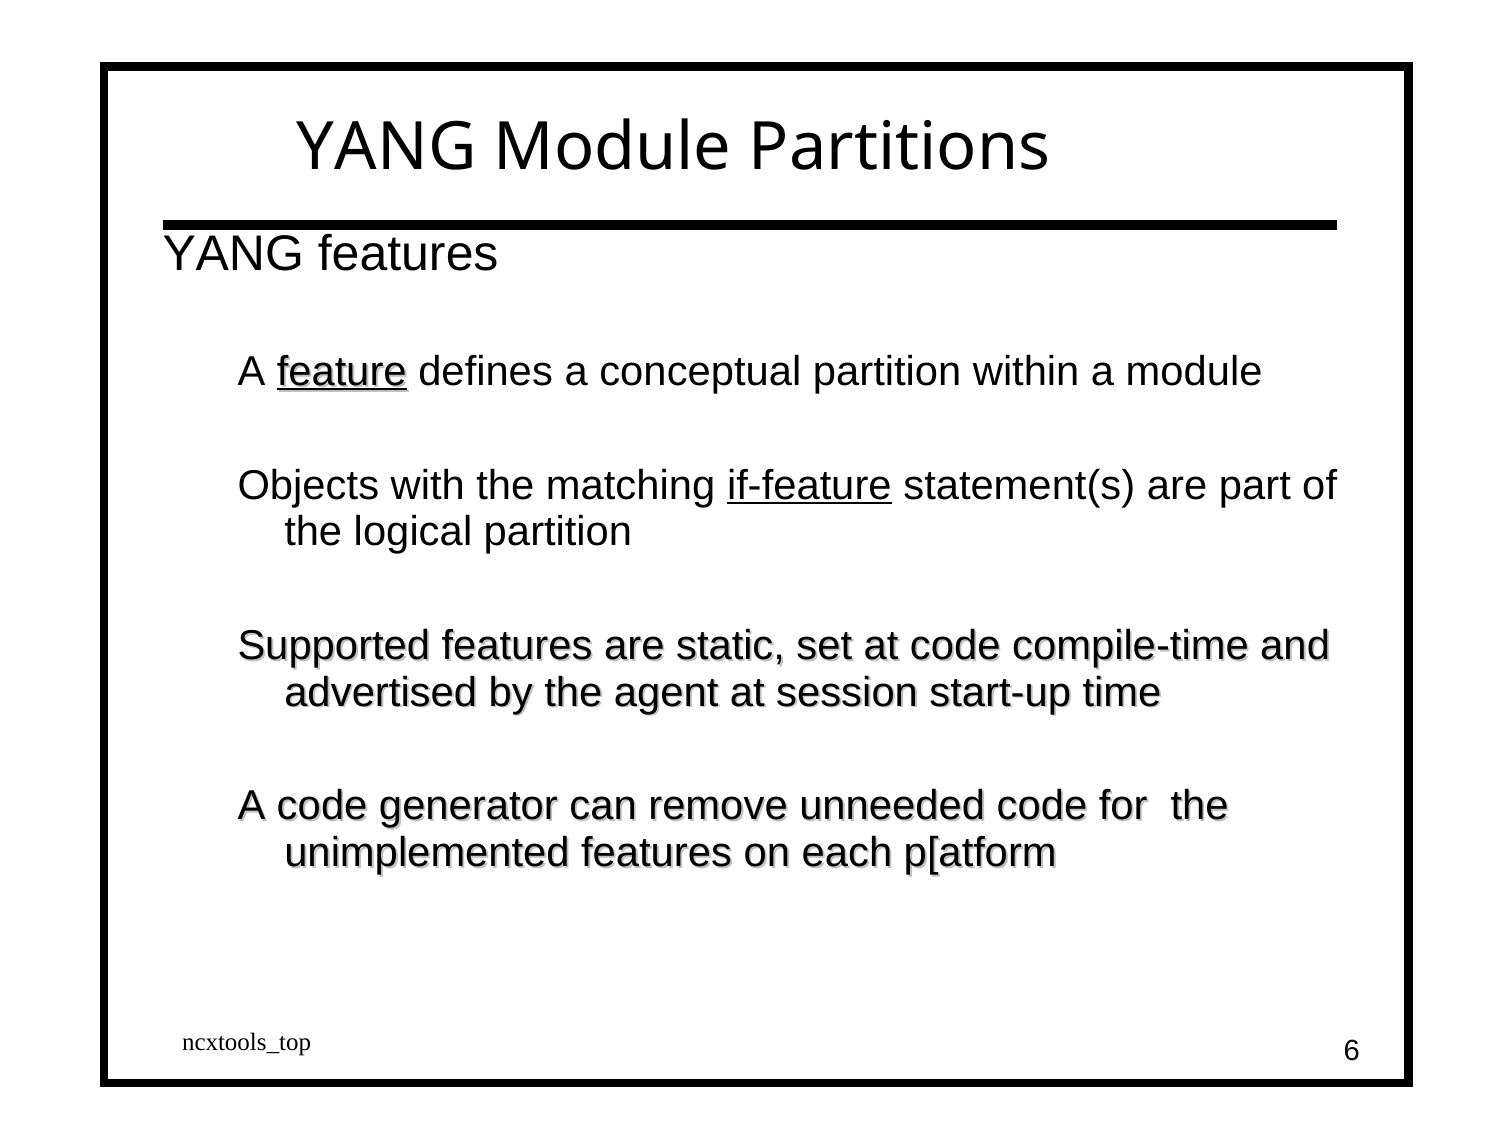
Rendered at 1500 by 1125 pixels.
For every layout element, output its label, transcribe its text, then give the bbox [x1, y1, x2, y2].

title YANG Module Partitions [162, 82, 1332, 206]
list YANG features A feature defines a conceptual partition within a module Objects with the matching if-feature statement(s) are part of the logical partition Supported features are static, set at code compile-time and advertised by the agent at session start-up time A code generator can remove unneeded code for the unimplemented features on each p[atform [162, 224, 1338, 986]
